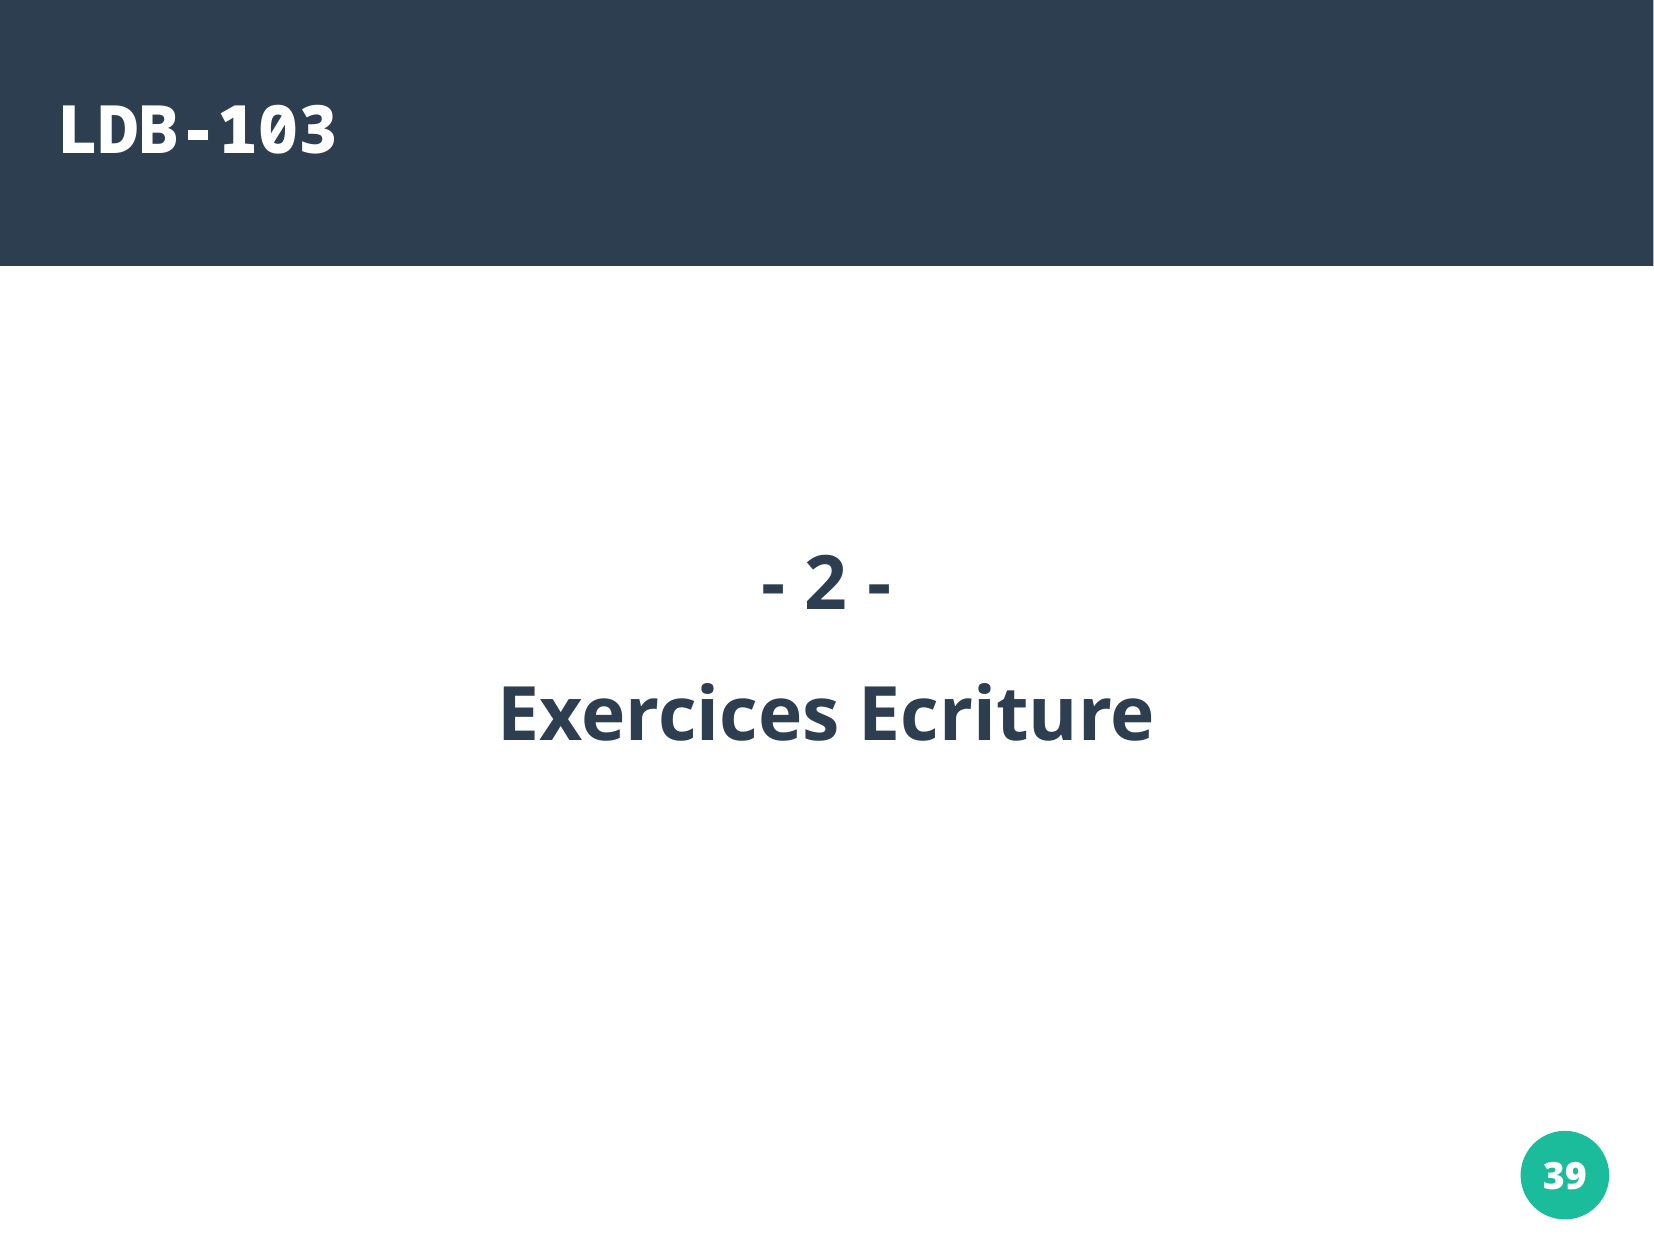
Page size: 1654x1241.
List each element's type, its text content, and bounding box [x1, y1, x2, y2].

title LDB-103 [58, 49, 1595, 207]
list - 2 - Exercices Ecriture [0, 265, 1653, 1181]
